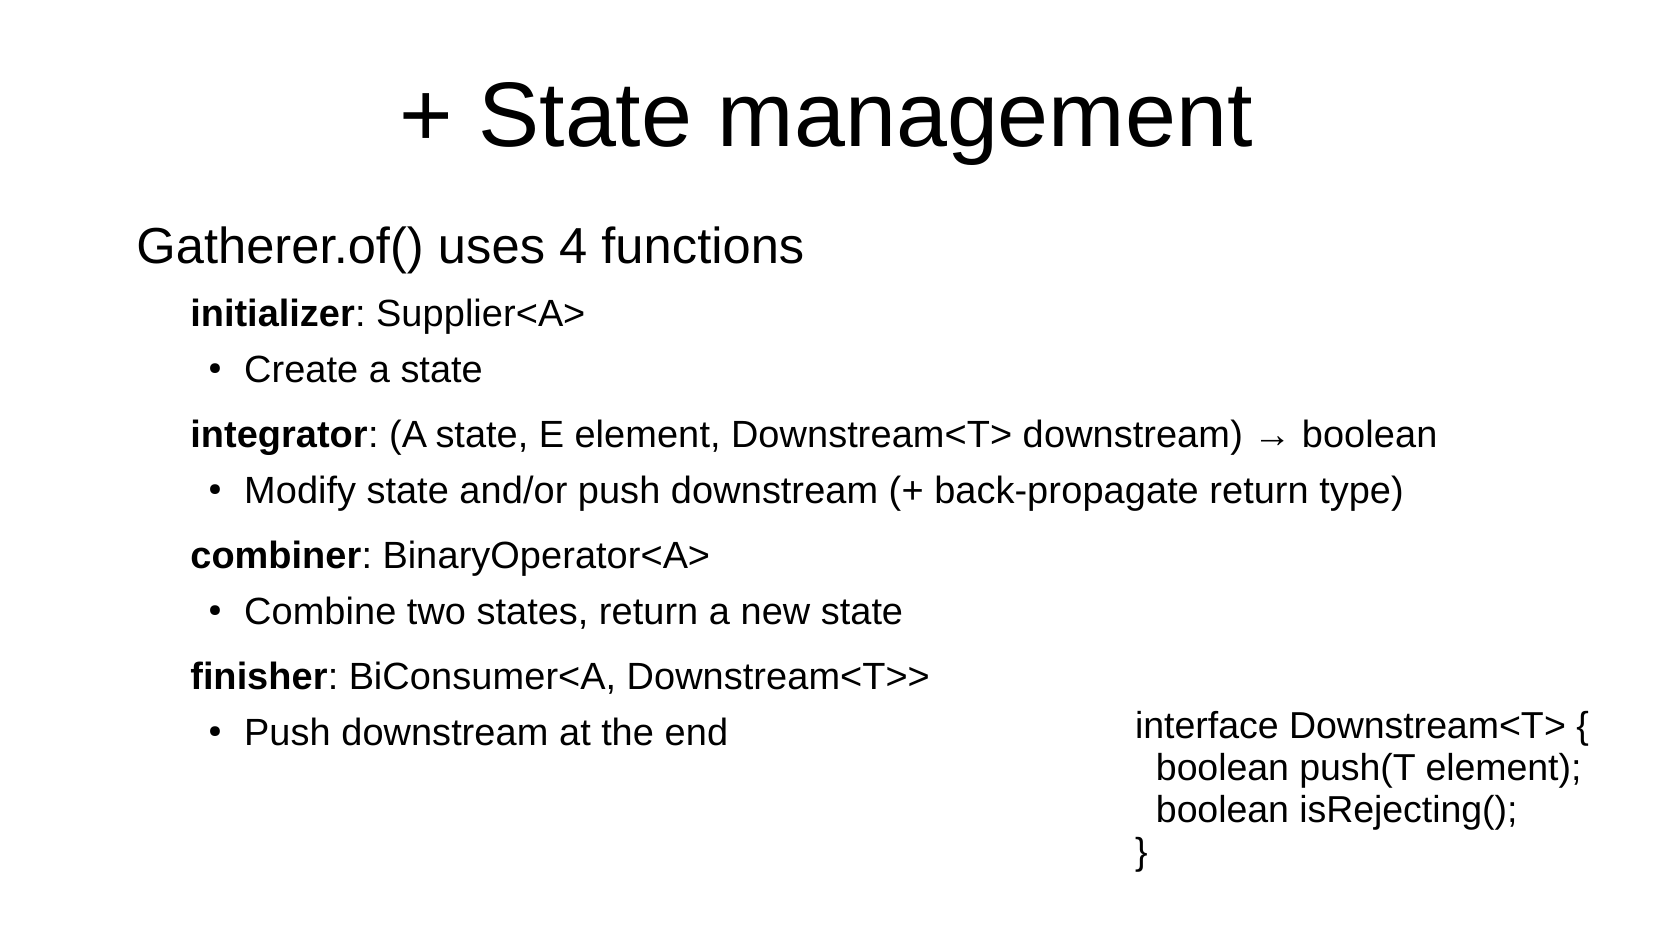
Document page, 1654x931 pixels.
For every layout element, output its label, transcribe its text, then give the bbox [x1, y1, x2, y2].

text_box interface Downstream<T> { boolean push(T element); boolean isRejecting(); } [1120, 697, 1605, 881]
list Gatherer.of() uses 4 functions initializer: Supplier<A> Create a state integrator: (A state, E element, Downstream<T> downstream) → boolean Modify state and/or push downstream (+ back-propagate return type) combiner: BinaryOperator<A> Combine two states, return a new state finisher: BiConsumer<A, Downstream<T>> Push downstream at the end [82, 217, 1571, 758]
title + State management [82, 37, 1571, 193]
